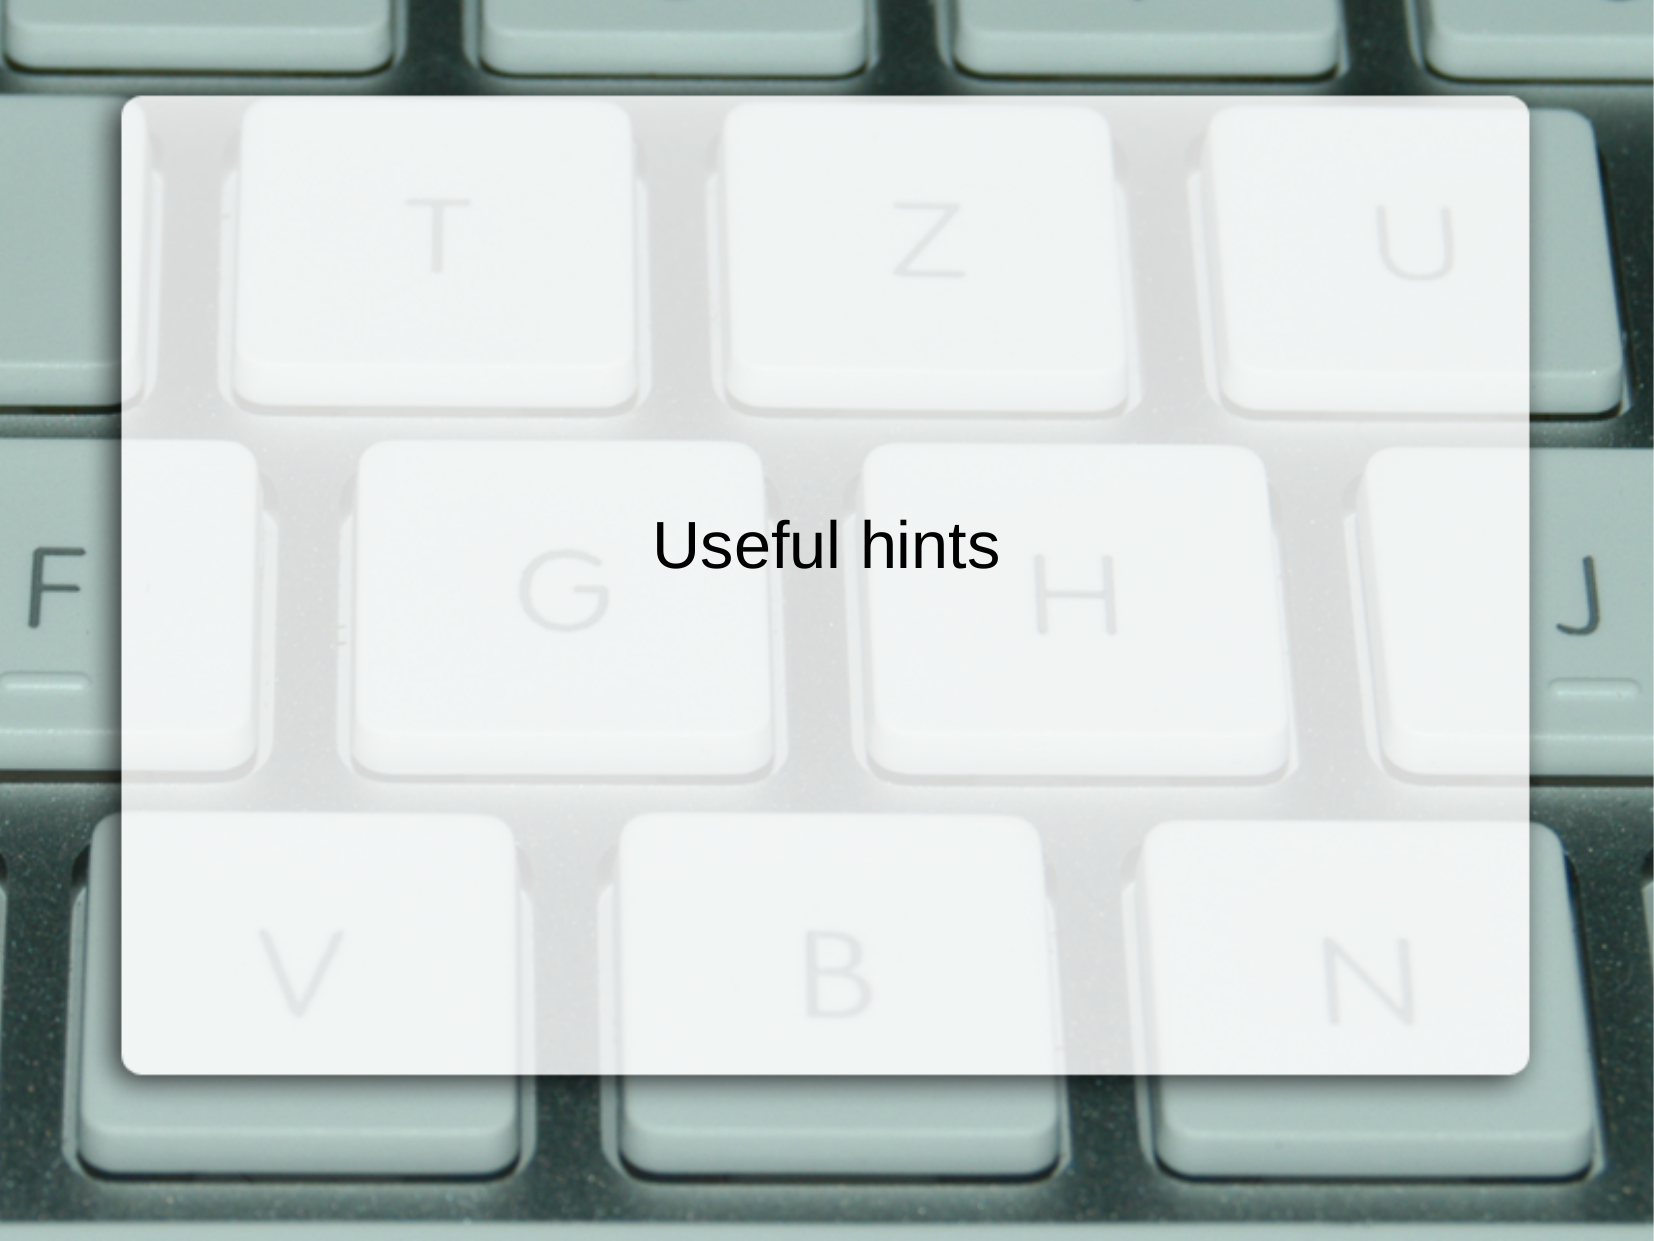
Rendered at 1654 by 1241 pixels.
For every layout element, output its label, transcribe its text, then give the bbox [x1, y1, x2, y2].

picture [0, 0, 1654, 1241]
subtitle Useful hints [147, 143, 1506, 947]
